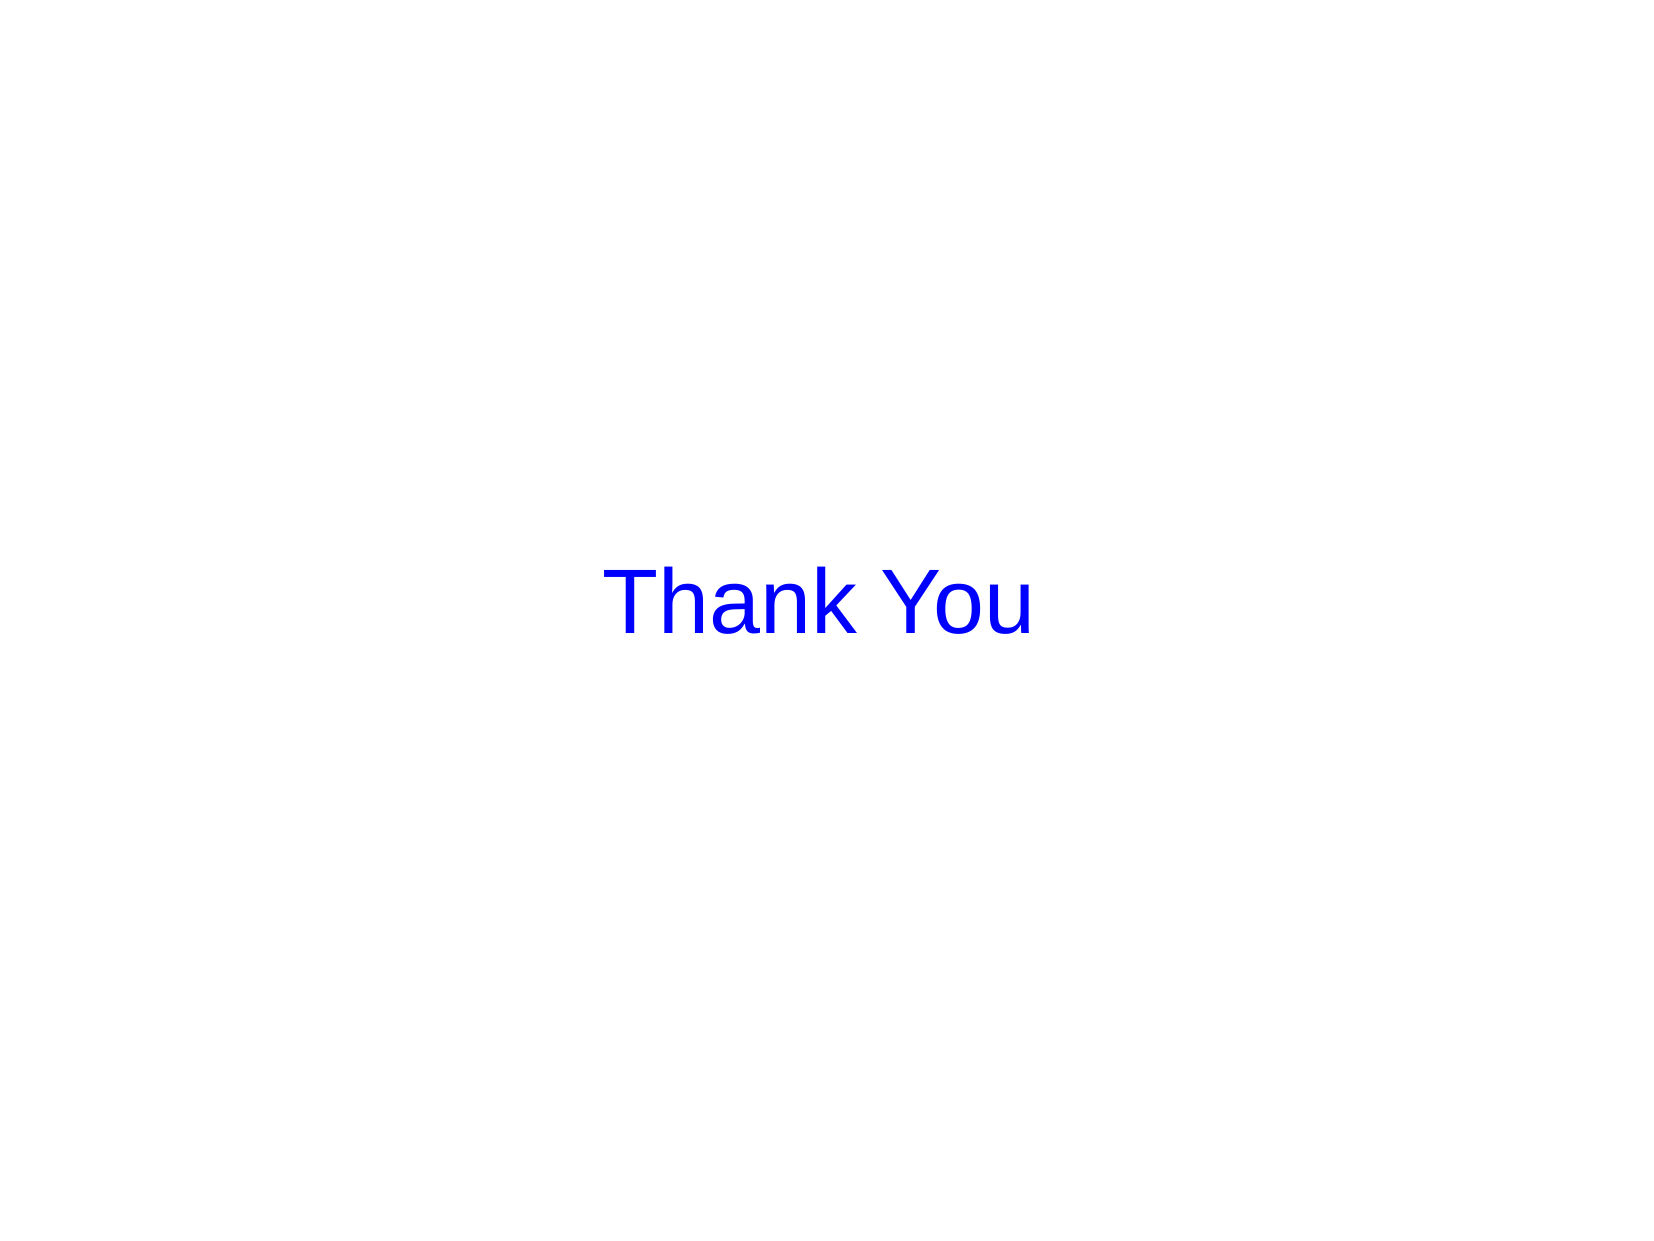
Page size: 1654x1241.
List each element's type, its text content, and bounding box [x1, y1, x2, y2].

title Thank You [75, 497, 1564, 706]
